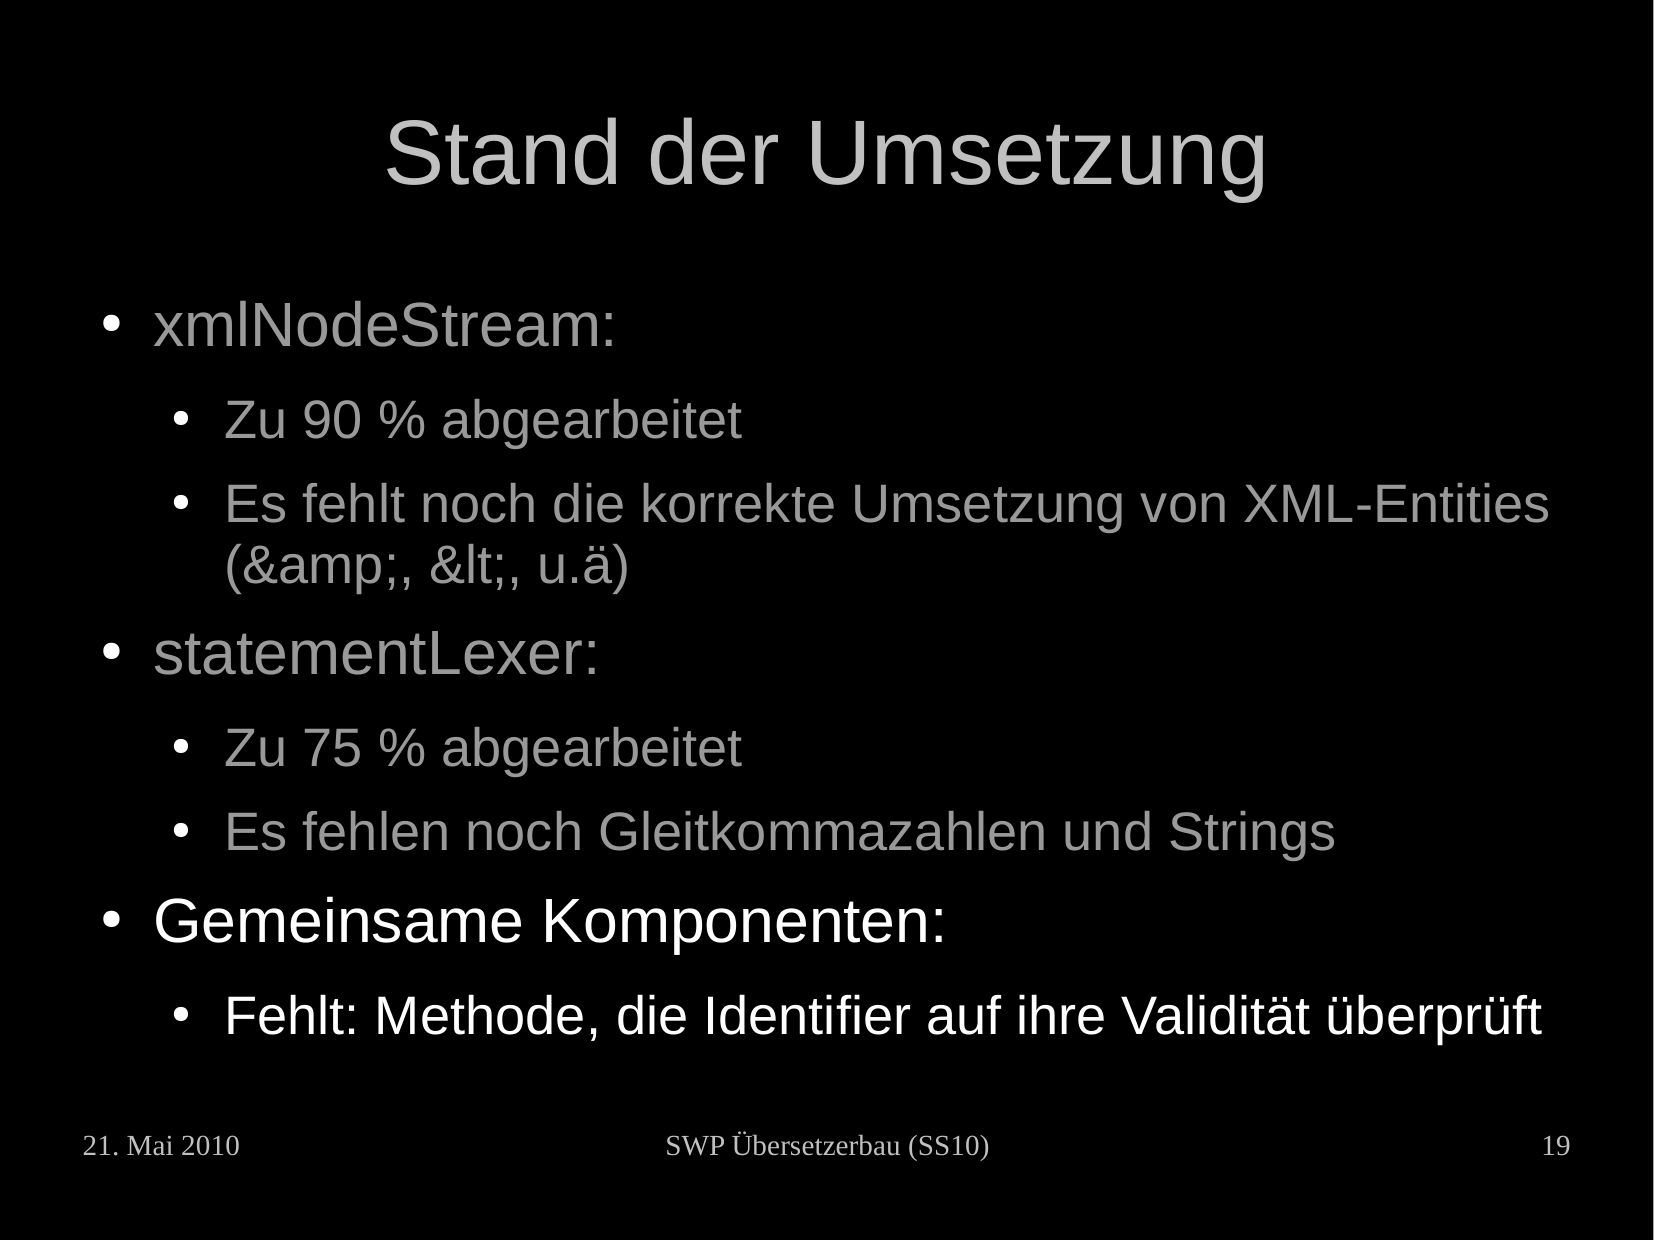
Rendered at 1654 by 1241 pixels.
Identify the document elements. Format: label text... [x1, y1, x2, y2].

list xmlNodeStream: Zu 90 % abgearbeitet Es fehlt noch die korrekte Umsetzung von XML-Entities (&amp;, &lt;, u.ä) statementLexer: Zu 75 % abgearbeitet Es fehlen noch Gleitkommazahlen und Strings Gemeinsame Komponenten: Fehlt: Methode, die Identifier auf ihre Validität überprüft [82, 290, 1571, 1109]
title Stand der Umsetzung [82, 49, 1571, 257]
